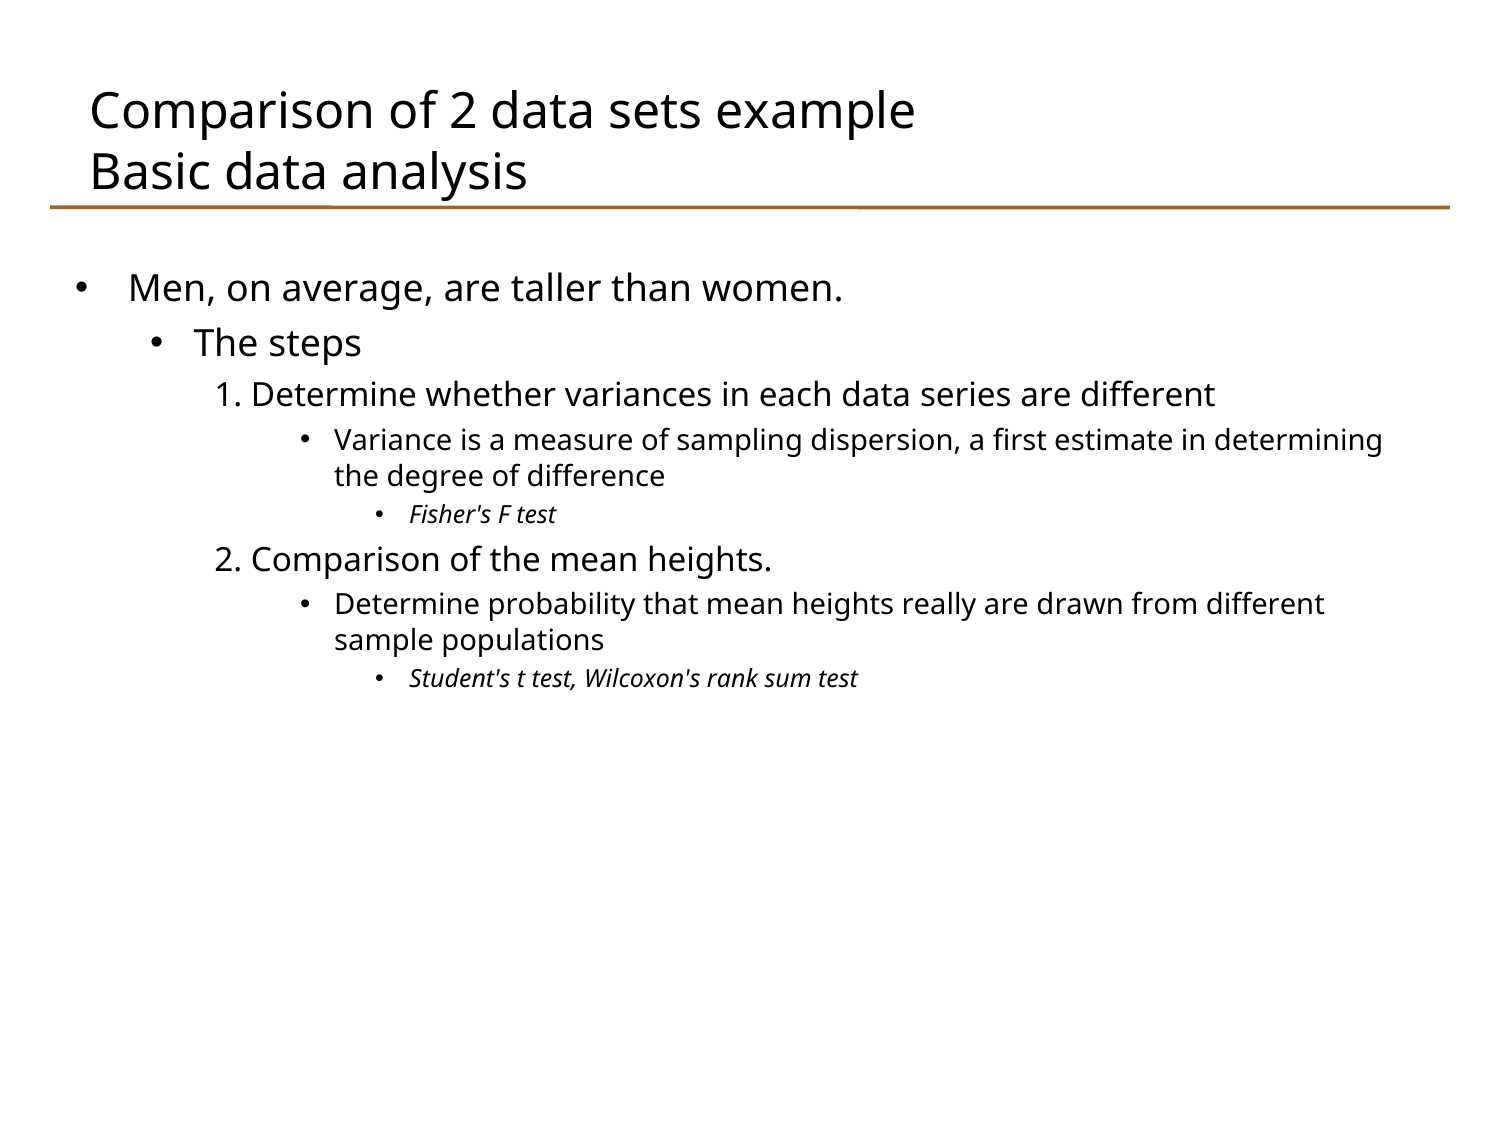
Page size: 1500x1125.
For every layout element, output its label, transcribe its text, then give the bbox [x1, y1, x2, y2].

text_box Comparison of 2 data sets example Basic data analysis [75, 44, 1425, 233]
text_box Men, on average, are taller than women. The steps 1. Determine whether variances in each data series are different Variance is a measure of sampling dispersion, a first estimate in determining the degree of difference Fisher's F test 2. Comparison of the mean heights. Determine probability that mean heights really are drawn from different sample populations Student's t test, Wilcoxon's rank sum test [75, 263, 1425, 1006]
